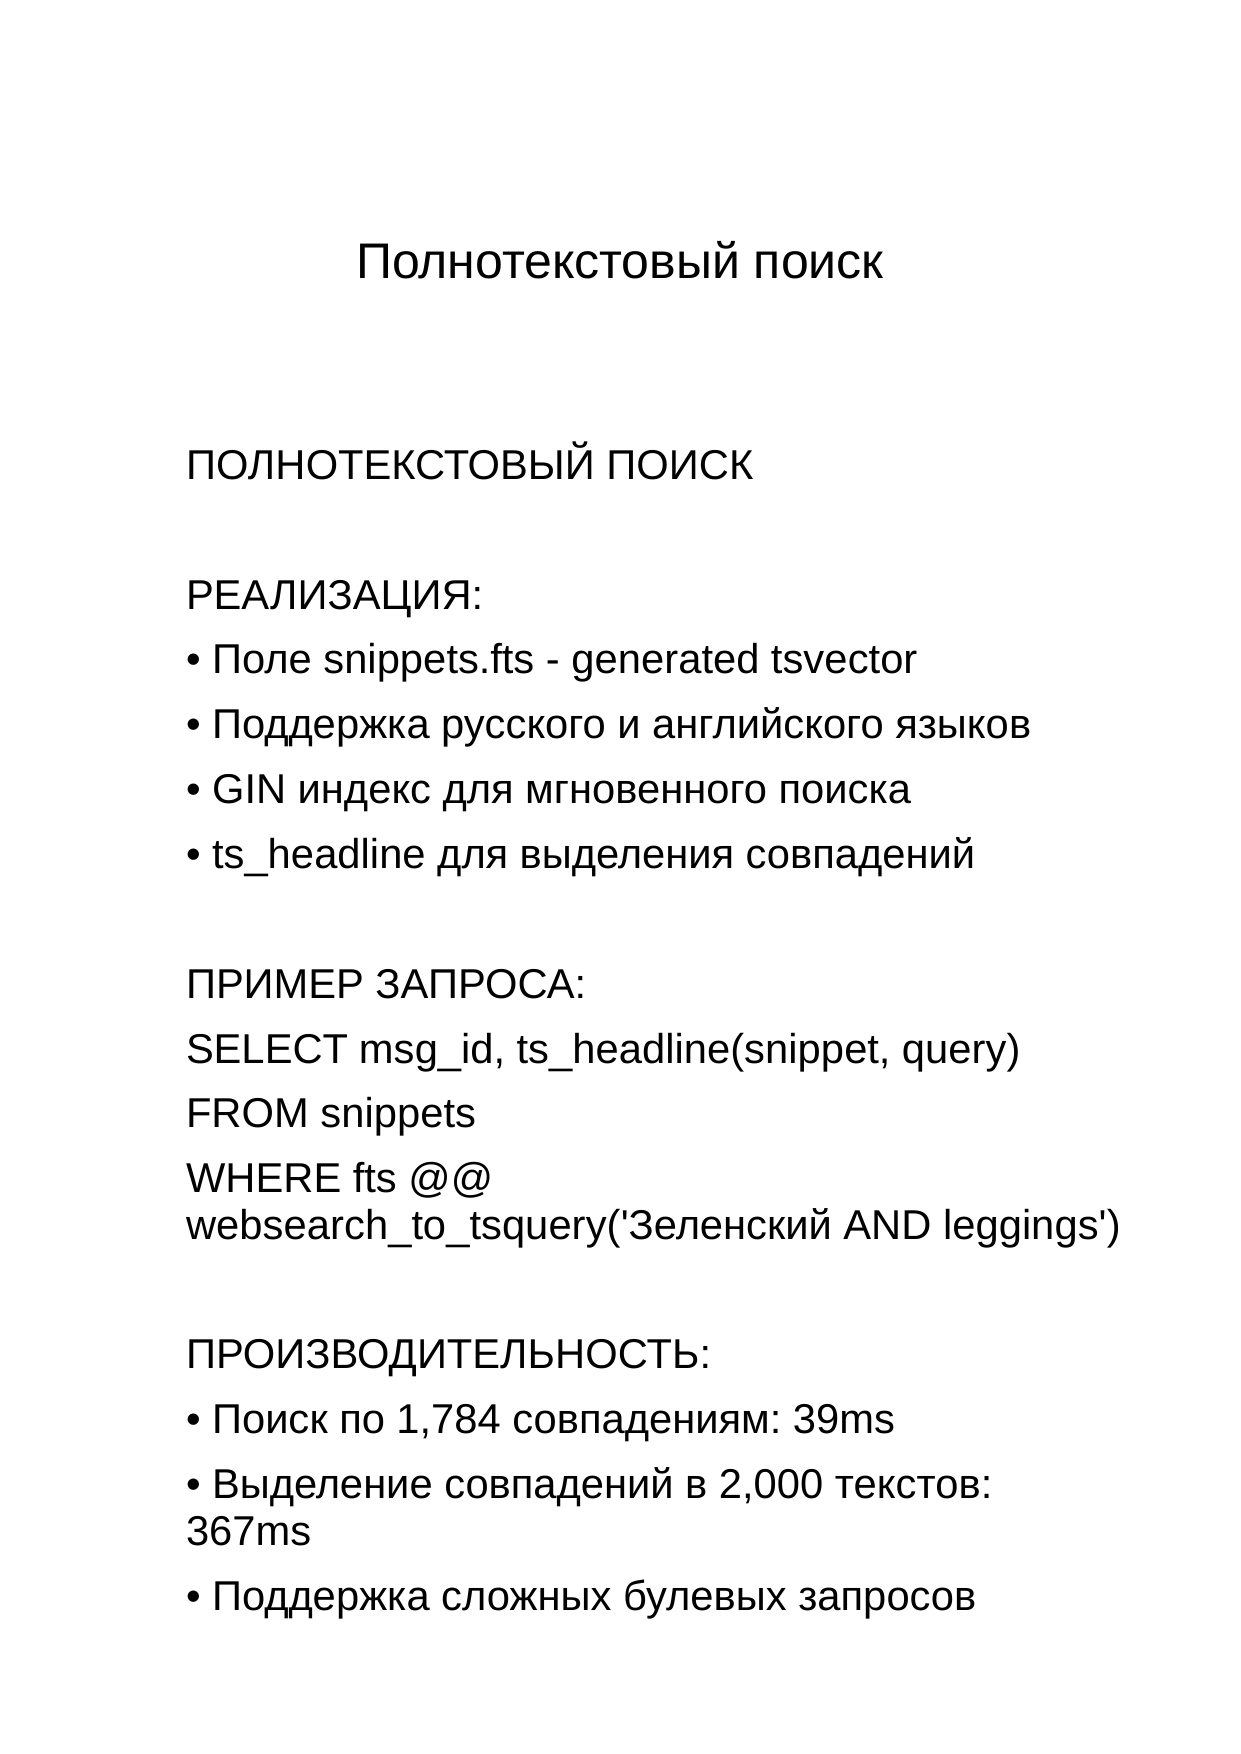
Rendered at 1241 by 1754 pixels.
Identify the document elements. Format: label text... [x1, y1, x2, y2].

list ПОЛНОТЕКСТОВЫЙ ПОИСК РЕАЛИЗАЦИЯ: • Поле snippets.fts - generated tsvector • Поддержка русского и английского языков • GIN индекс для мгновенного поиска • ts_headline для выделения совпадений ПРИМЕР ЗАПРОСА: SELECT msg_id, ts_headline(snippet, query) FROM snippets WHERE fts @@ websearch_to_tsquery('Зеленский AND leggings') ПРОИЗВОДИТЕЛЬНОСТЬ: • Поиск по 1,784 совпадениям: 39ms • Выделение совпадений в 2,000 текстов: 367ms • Поддержка сложных булевых запросов [115, 441, 1125, 1619]
title Полнотекстовый поиск [115, 124, 1125, 398]
